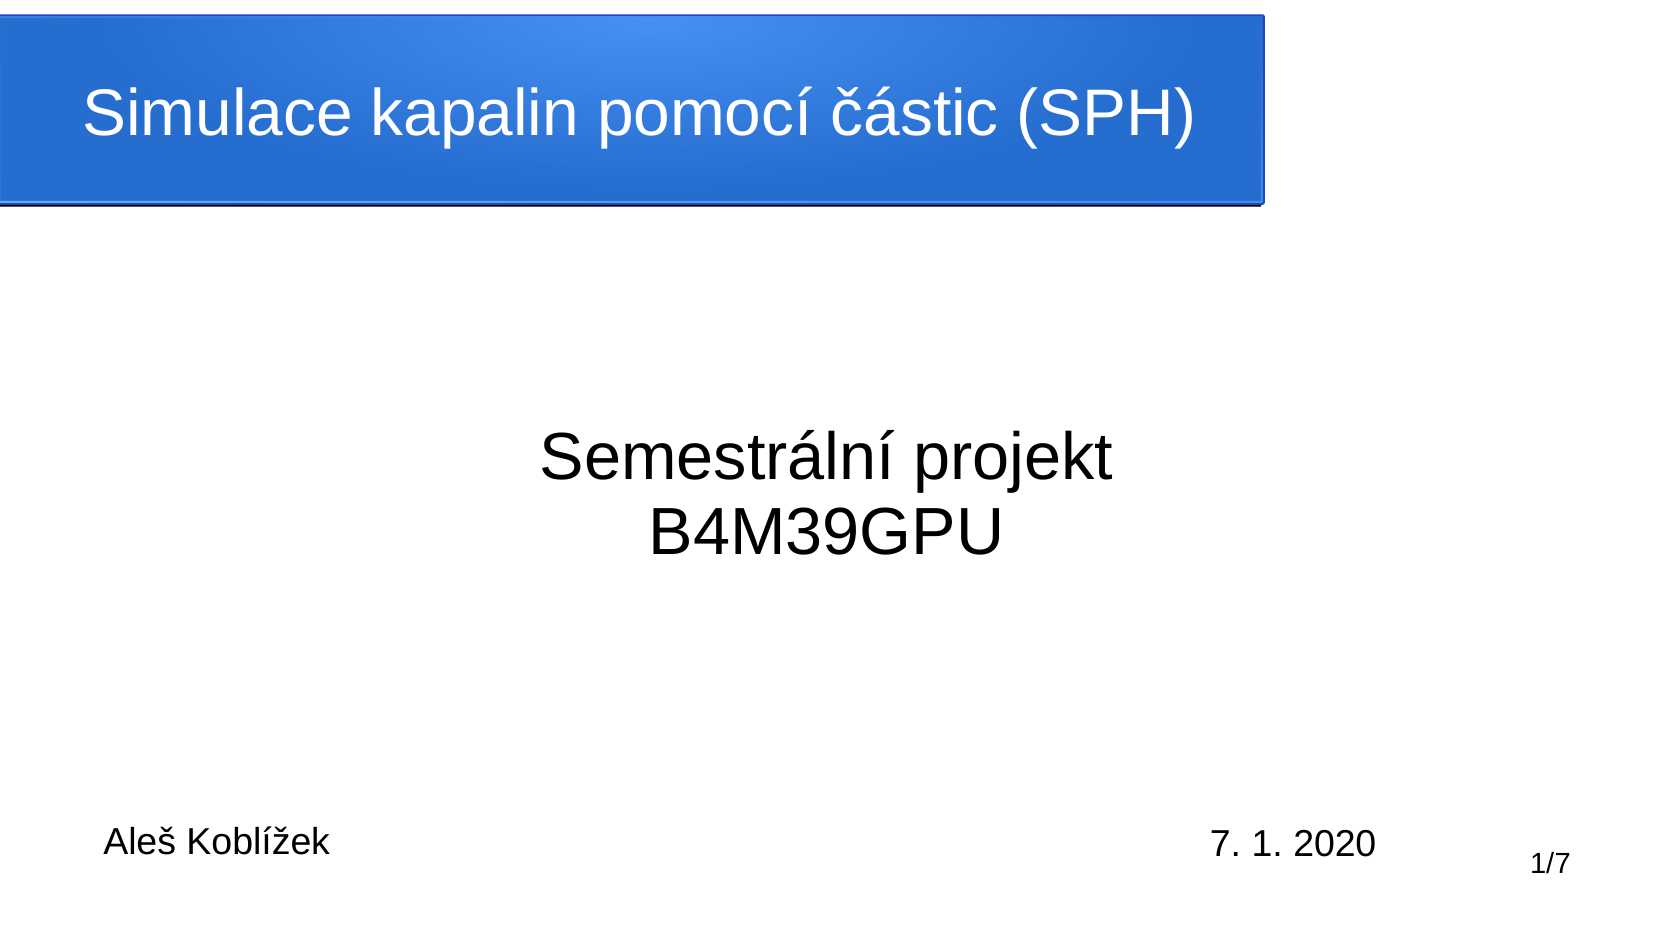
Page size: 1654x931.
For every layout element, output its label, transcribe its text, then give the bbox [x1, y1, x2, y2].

subtitle Semestrální projekt B4M39GPU [82, 224, 1571, 764]
text_box 7. 1. 2020 [1195, 814, 1426, 886]
title Simulace kapalin pomocí částic (SPH) [82, 35, 1235, 189]
text_box Aleš Koblížek [88, 813, 346, 871]
